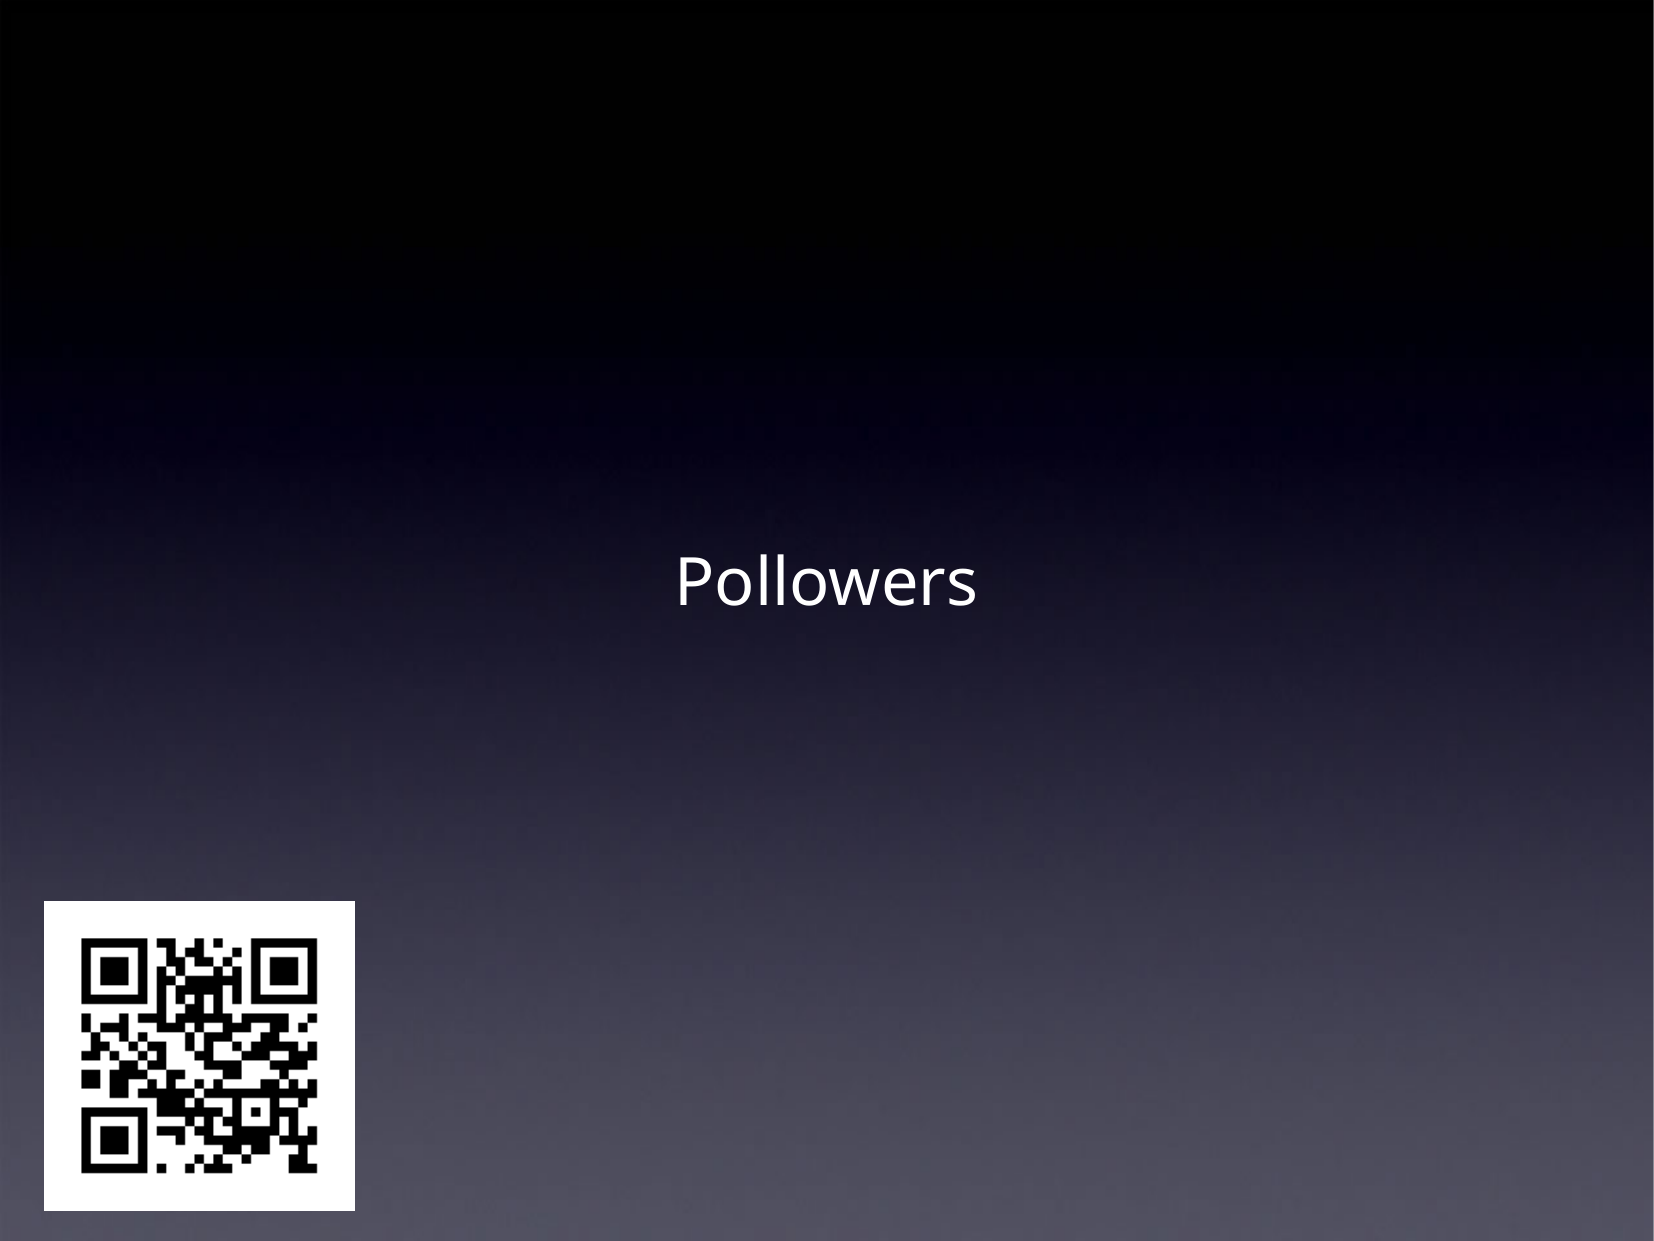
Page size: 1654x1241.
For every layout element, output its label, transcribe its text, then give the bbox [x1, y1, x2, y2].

subtitle Pollowers [82, 49, 1571, 1109]
picture [0, 0, 1654, 1241]
